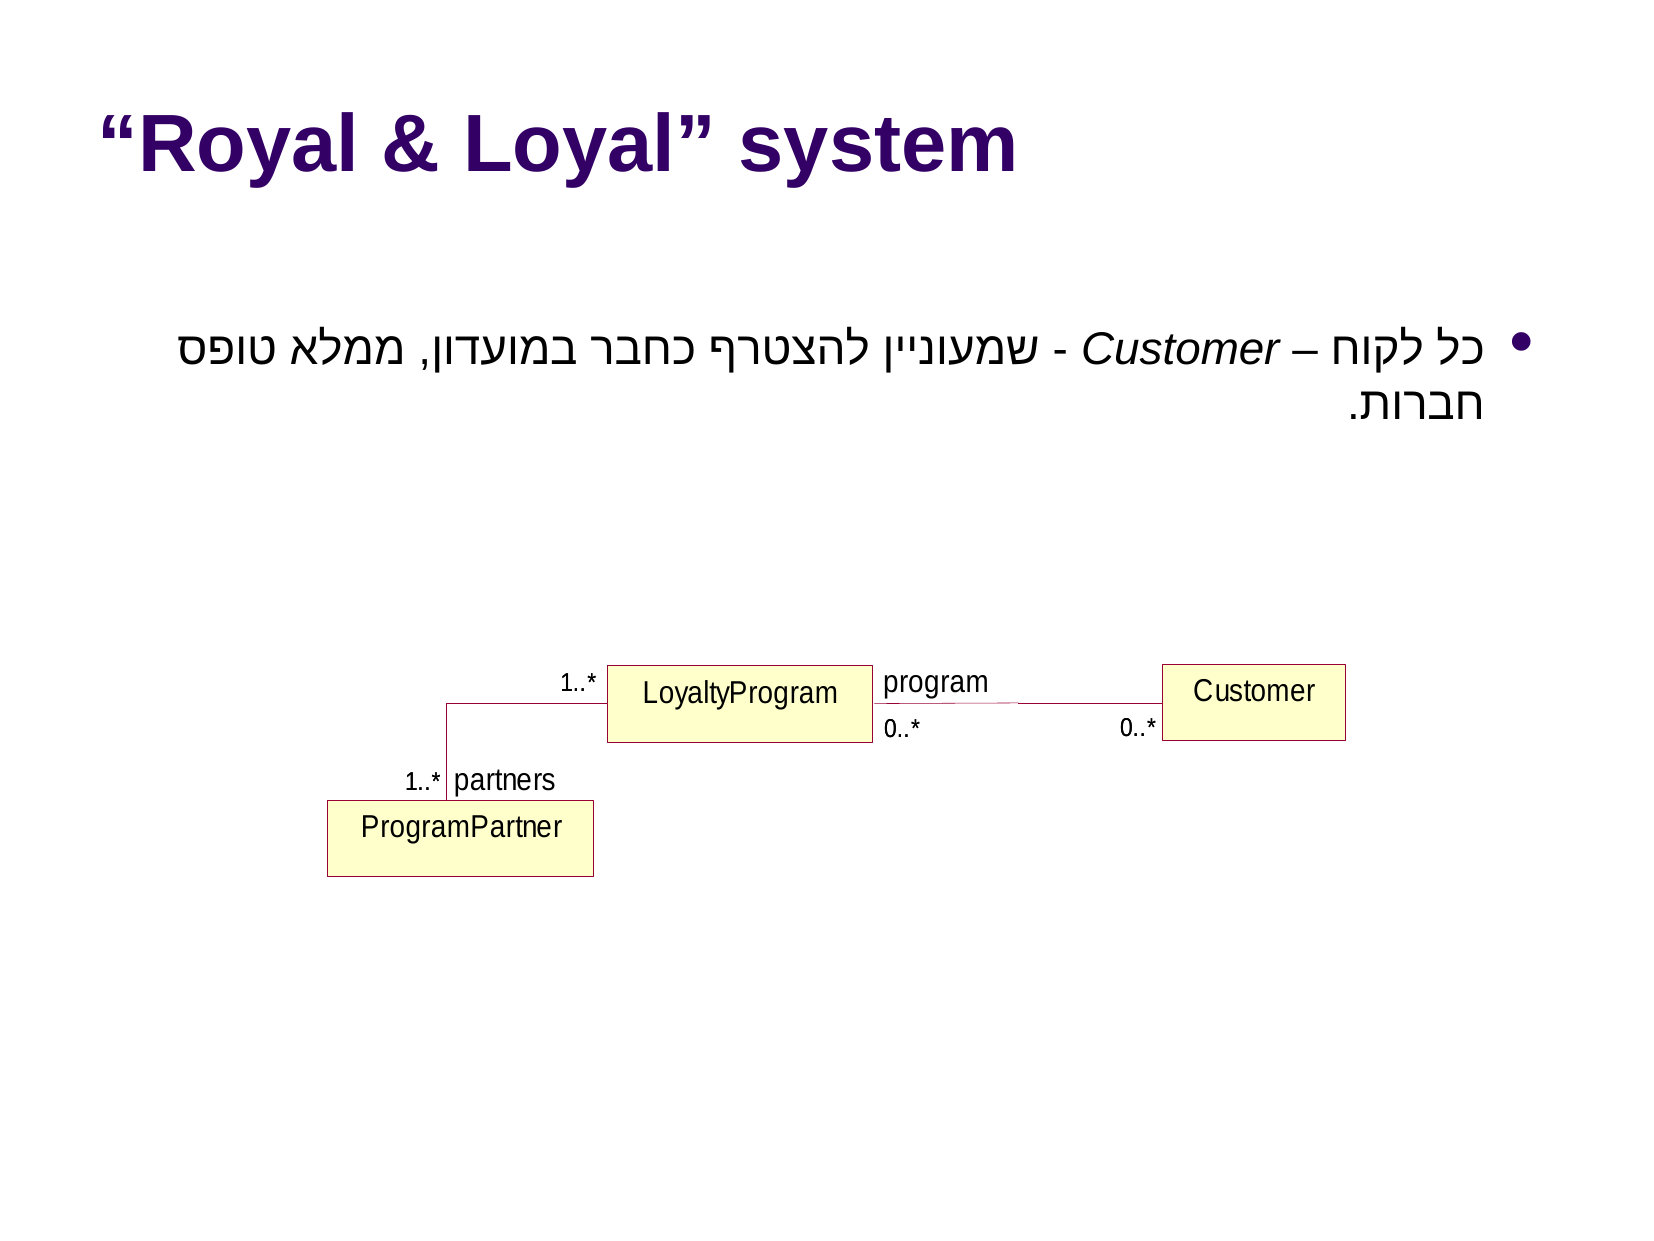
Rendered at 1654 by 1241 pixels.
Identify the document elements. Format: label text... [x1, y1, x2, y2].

picture [266, 652, 1401, 895]
title “Royal & Loyal” system [82, 22, 1447, 257]
list כל לקוח – Customer - שמעוניין להצטרף כחבר במועדון, ממלא טופס חברות. [82, 310, 1556, 1109]
